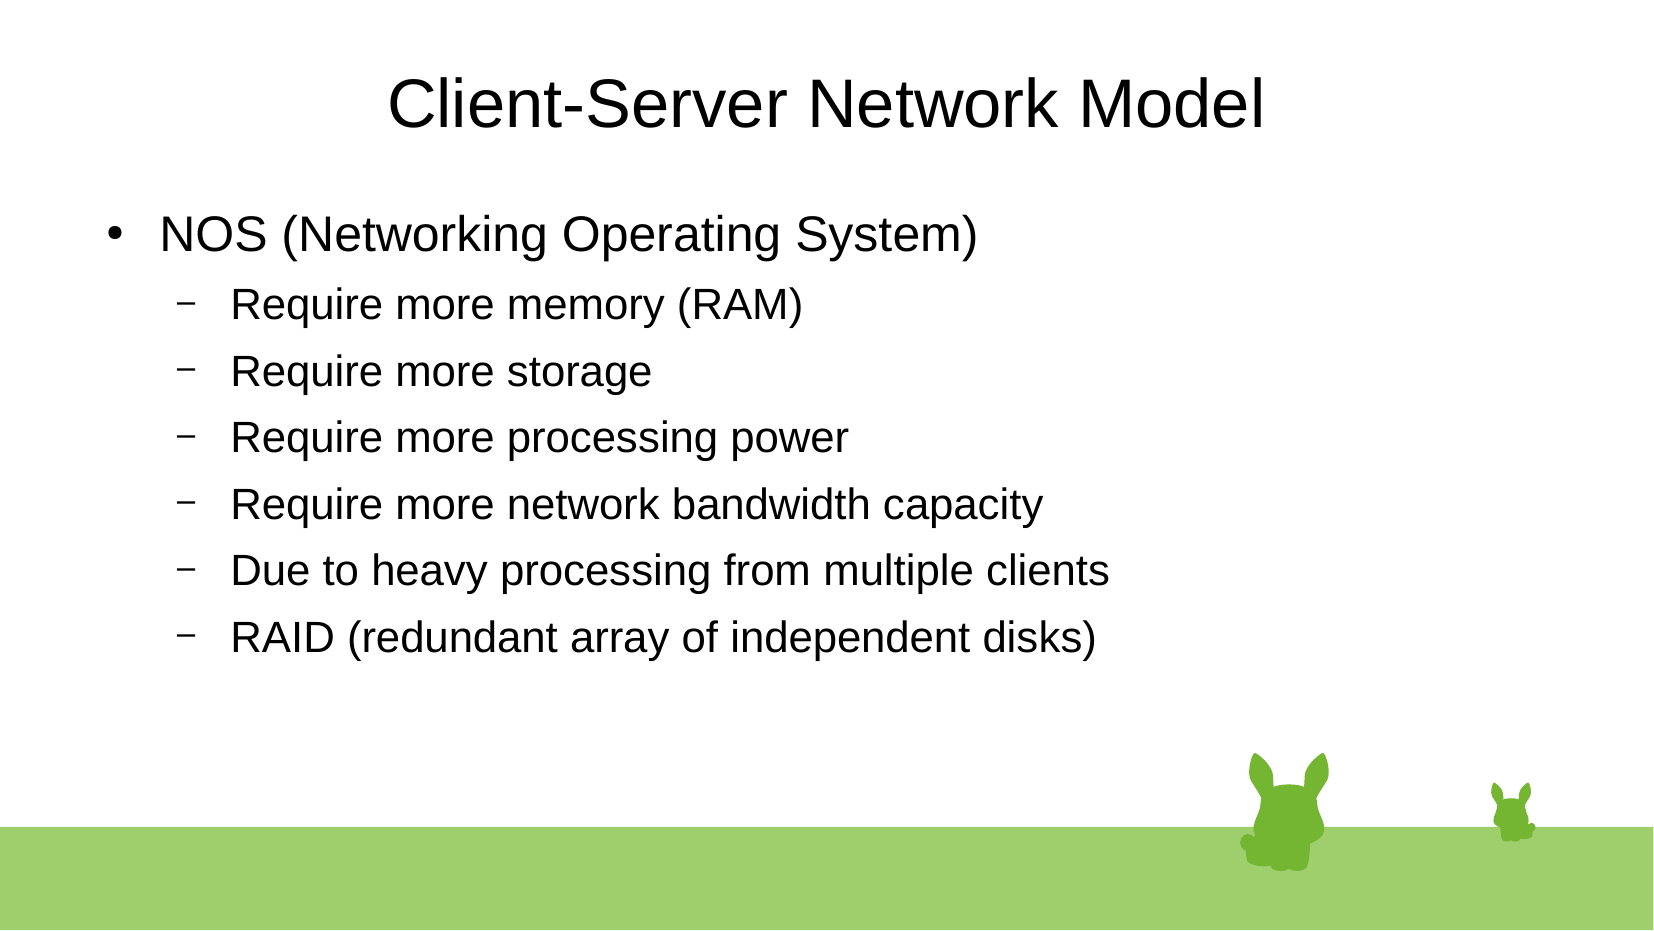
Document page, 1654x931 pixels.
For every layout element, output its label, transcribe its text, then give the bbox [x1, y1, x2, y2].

title Client-Server Network Model [88, 29, 1565, 178]
list NOS (Networking Operating System) Require more memory (RAM) Require more storage Require more processing power Require more network bandwidth capacity Due to heavy processing from multiple clients RAID (redundant array of independent disks) [88, 206, 1565, 739]
